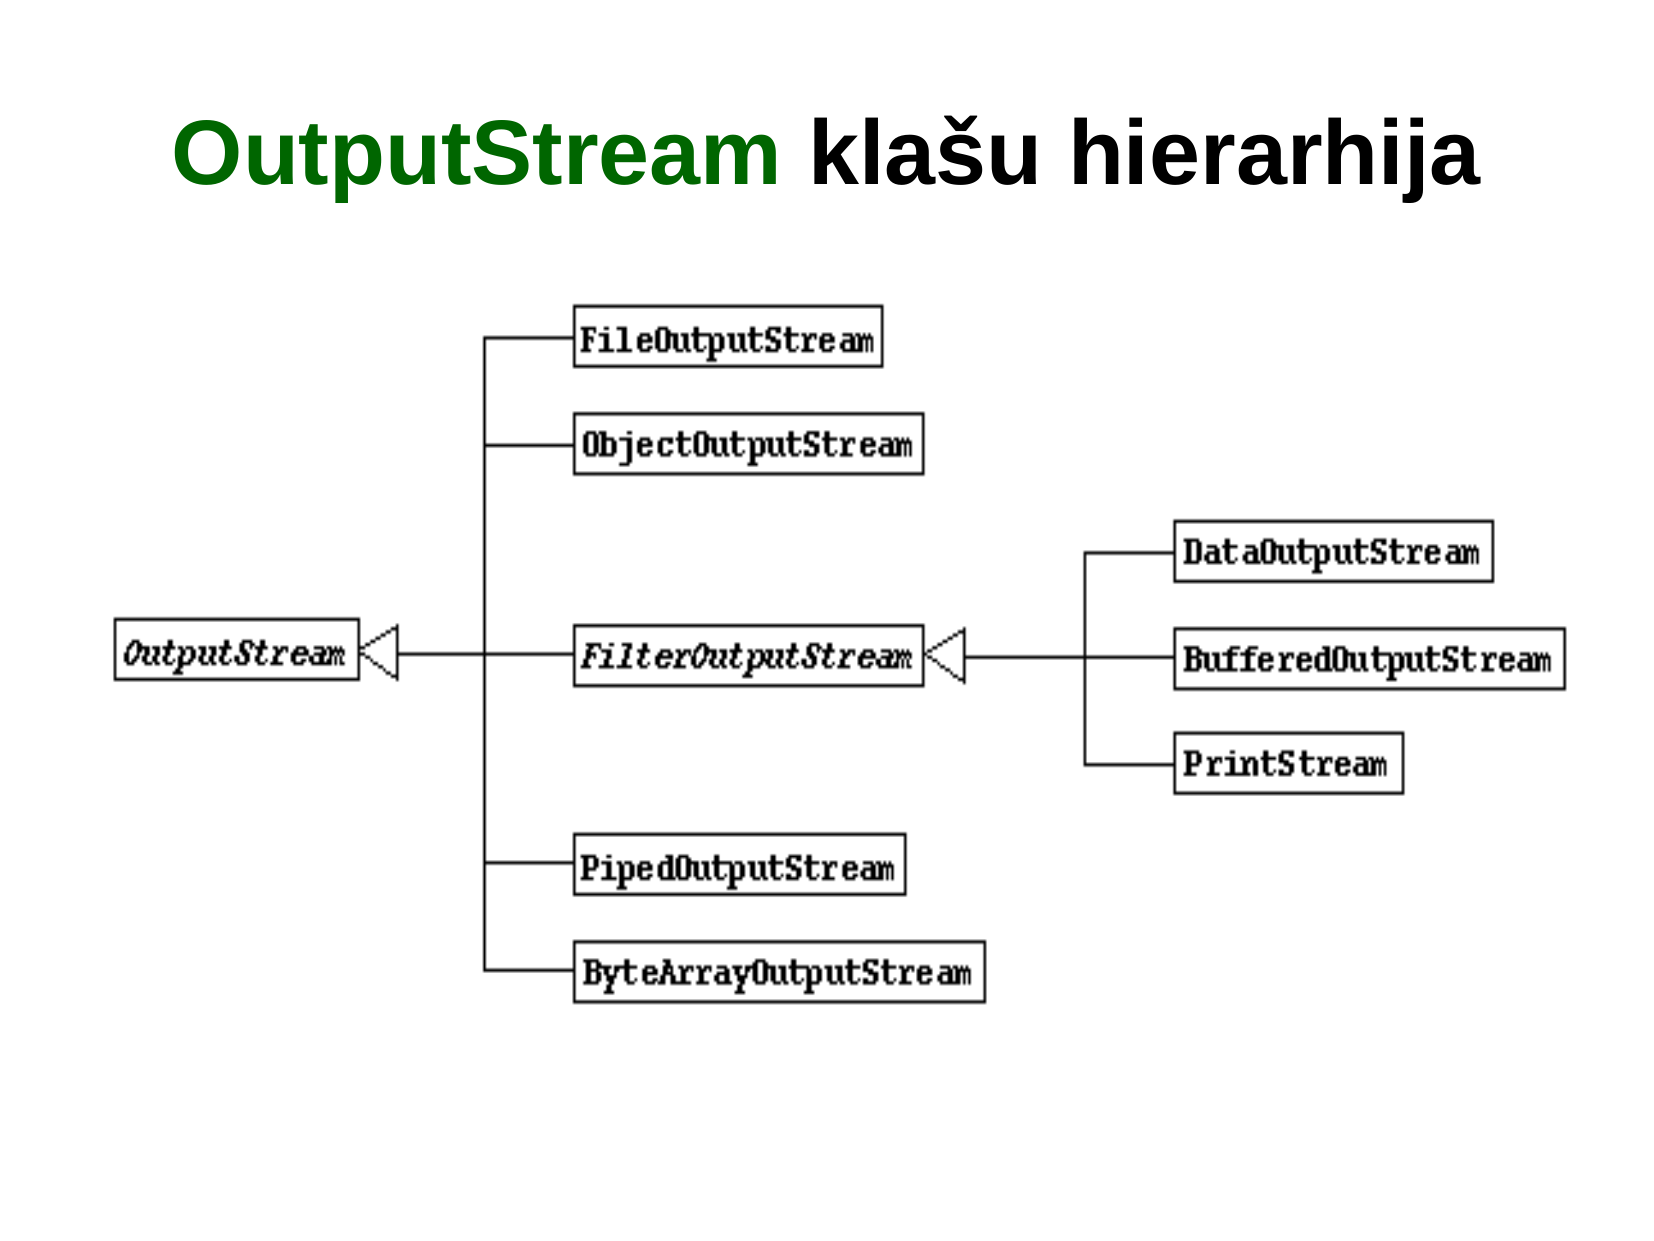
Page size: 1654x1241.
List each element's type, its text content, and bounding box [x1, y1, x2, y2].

picture [94, 271, 1595, 1052]
title OutputStream klašu hierarhija [82, 49, 1571, 257]
